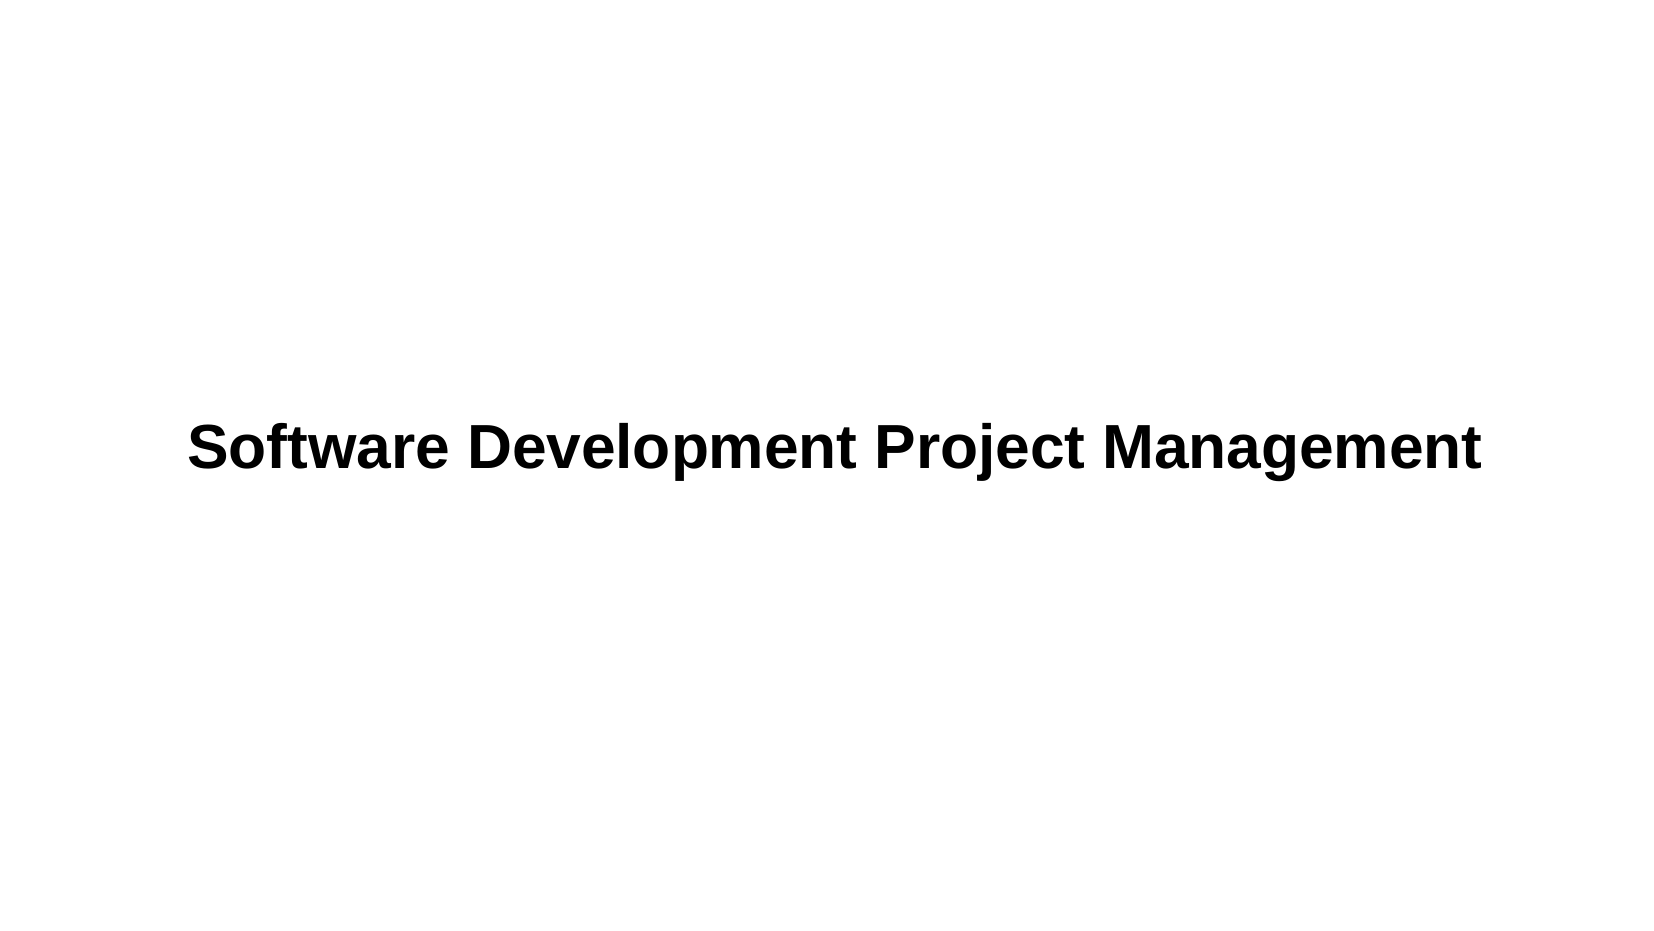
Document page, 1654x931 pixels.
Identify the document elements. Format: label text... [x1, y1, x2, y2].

title Software Development Project Management [91, 388, 1580, 499]
